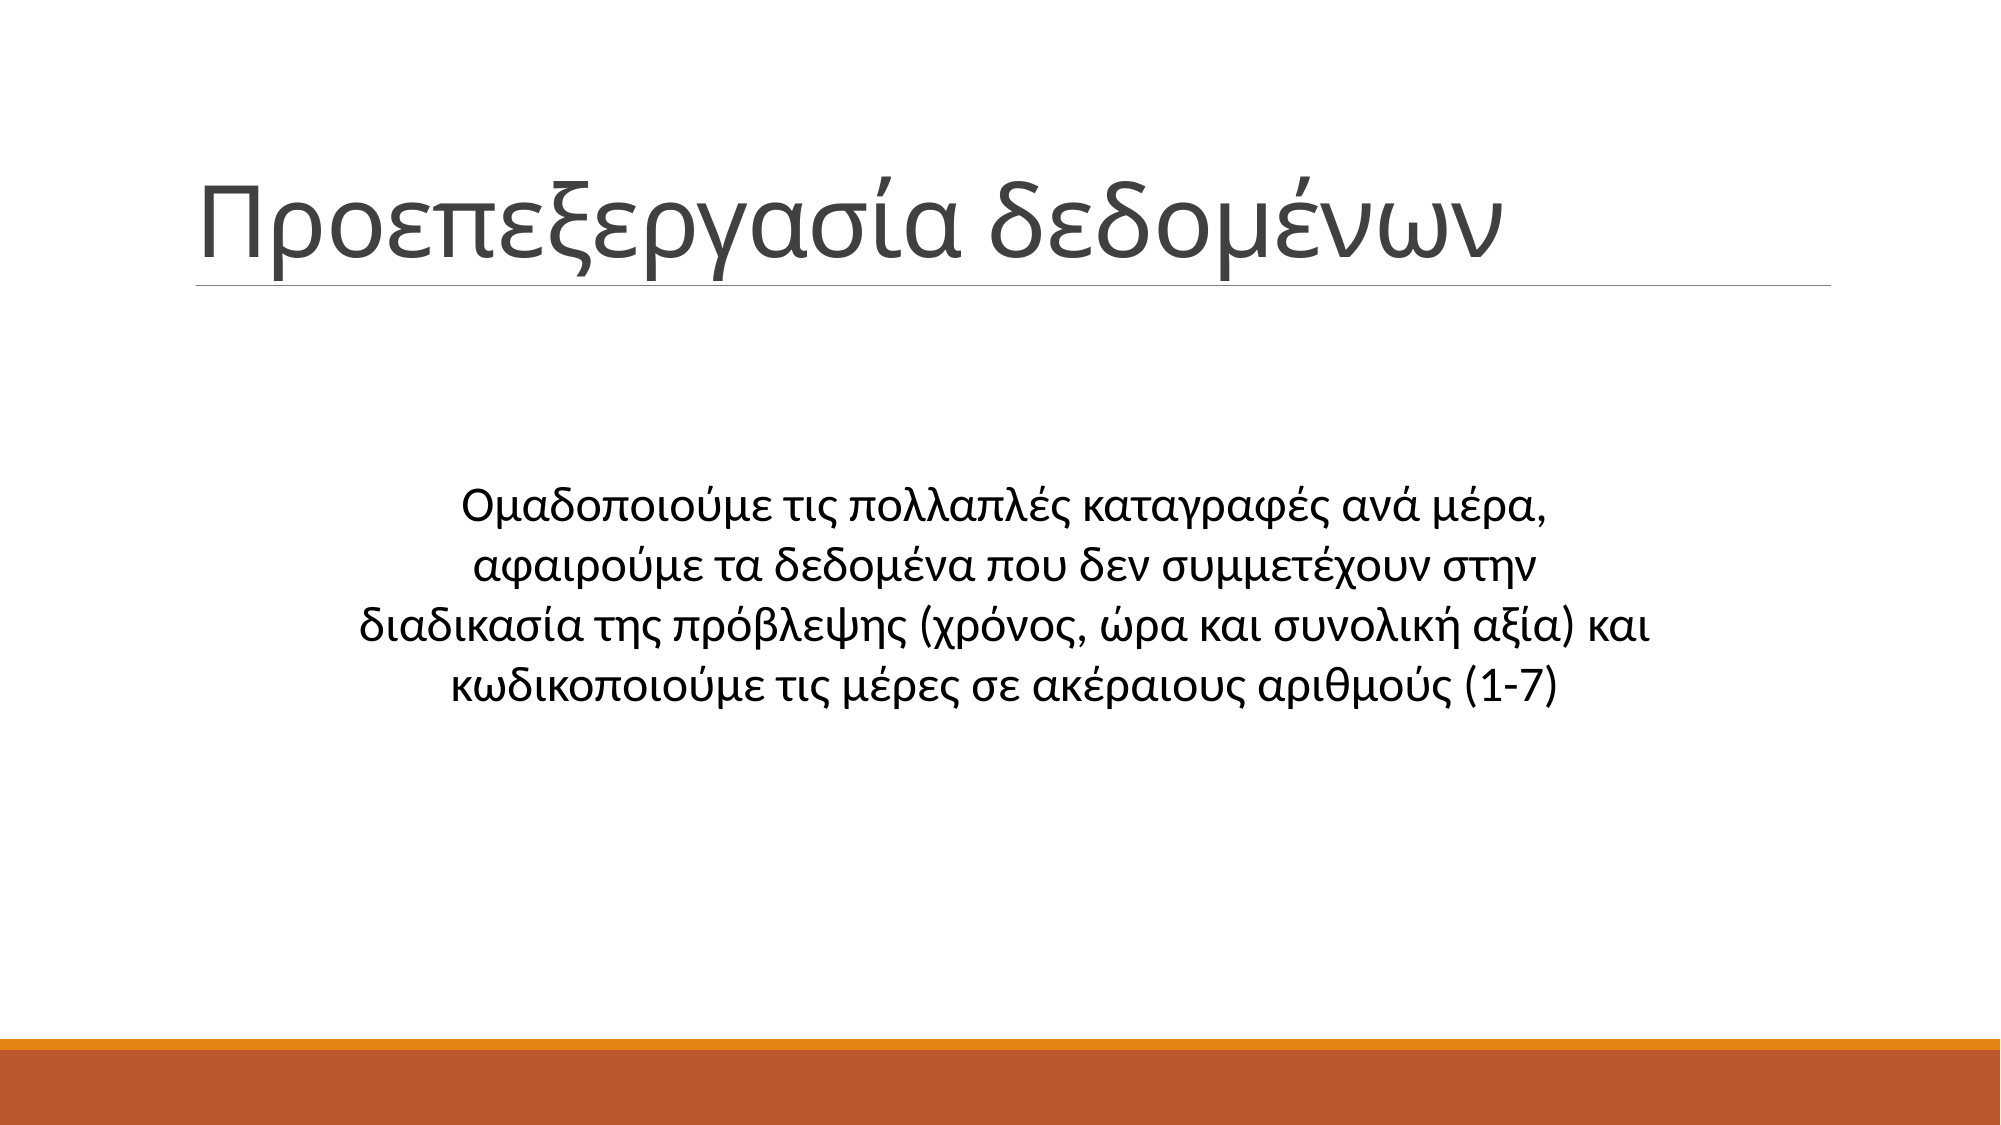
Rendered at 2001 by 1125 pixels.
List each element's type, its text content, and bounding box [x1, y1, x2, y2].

title Προεπεξεργασία δεδομένων [180, 47, 1831, 286]
text_box Ομαδοποιούμε τις πολλαπλές καταγραφές ανά μέρα, αφαιρούμε τα δεδομένα που δεν συμμετέχουν στην διαδικασία της πρόβλεψης (χρόνος, ώρα και συνολική αξία) και κωδικοποιούμε τις μέρες σε ακέραιους αριθμούς (1-7) [341, 464, 1669, 722]
